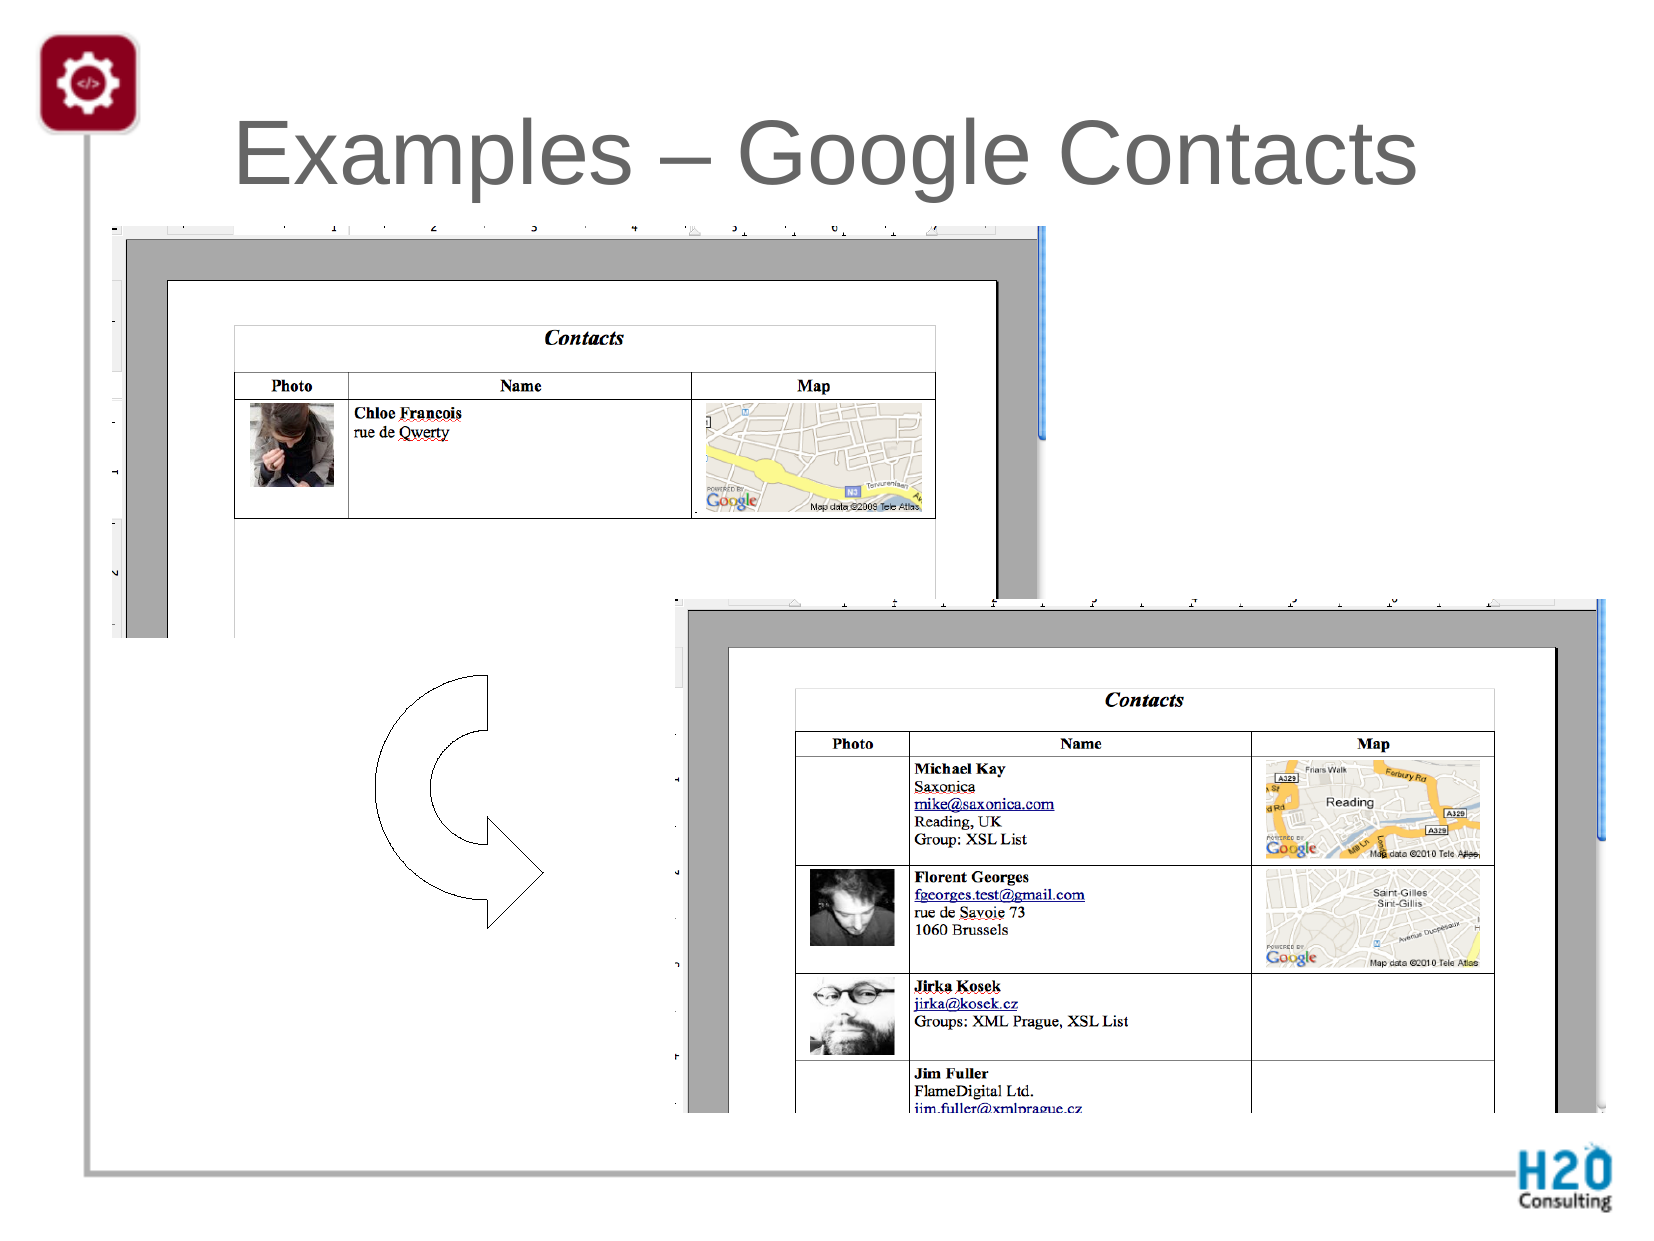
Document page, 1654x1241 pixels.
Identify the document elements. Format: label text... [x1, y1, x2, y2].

picture [0, 0, 1654, 1241]
text_box [375, 675, 544, 929]
title Examples – Google Contacts [82, 56, 1571, 250]
